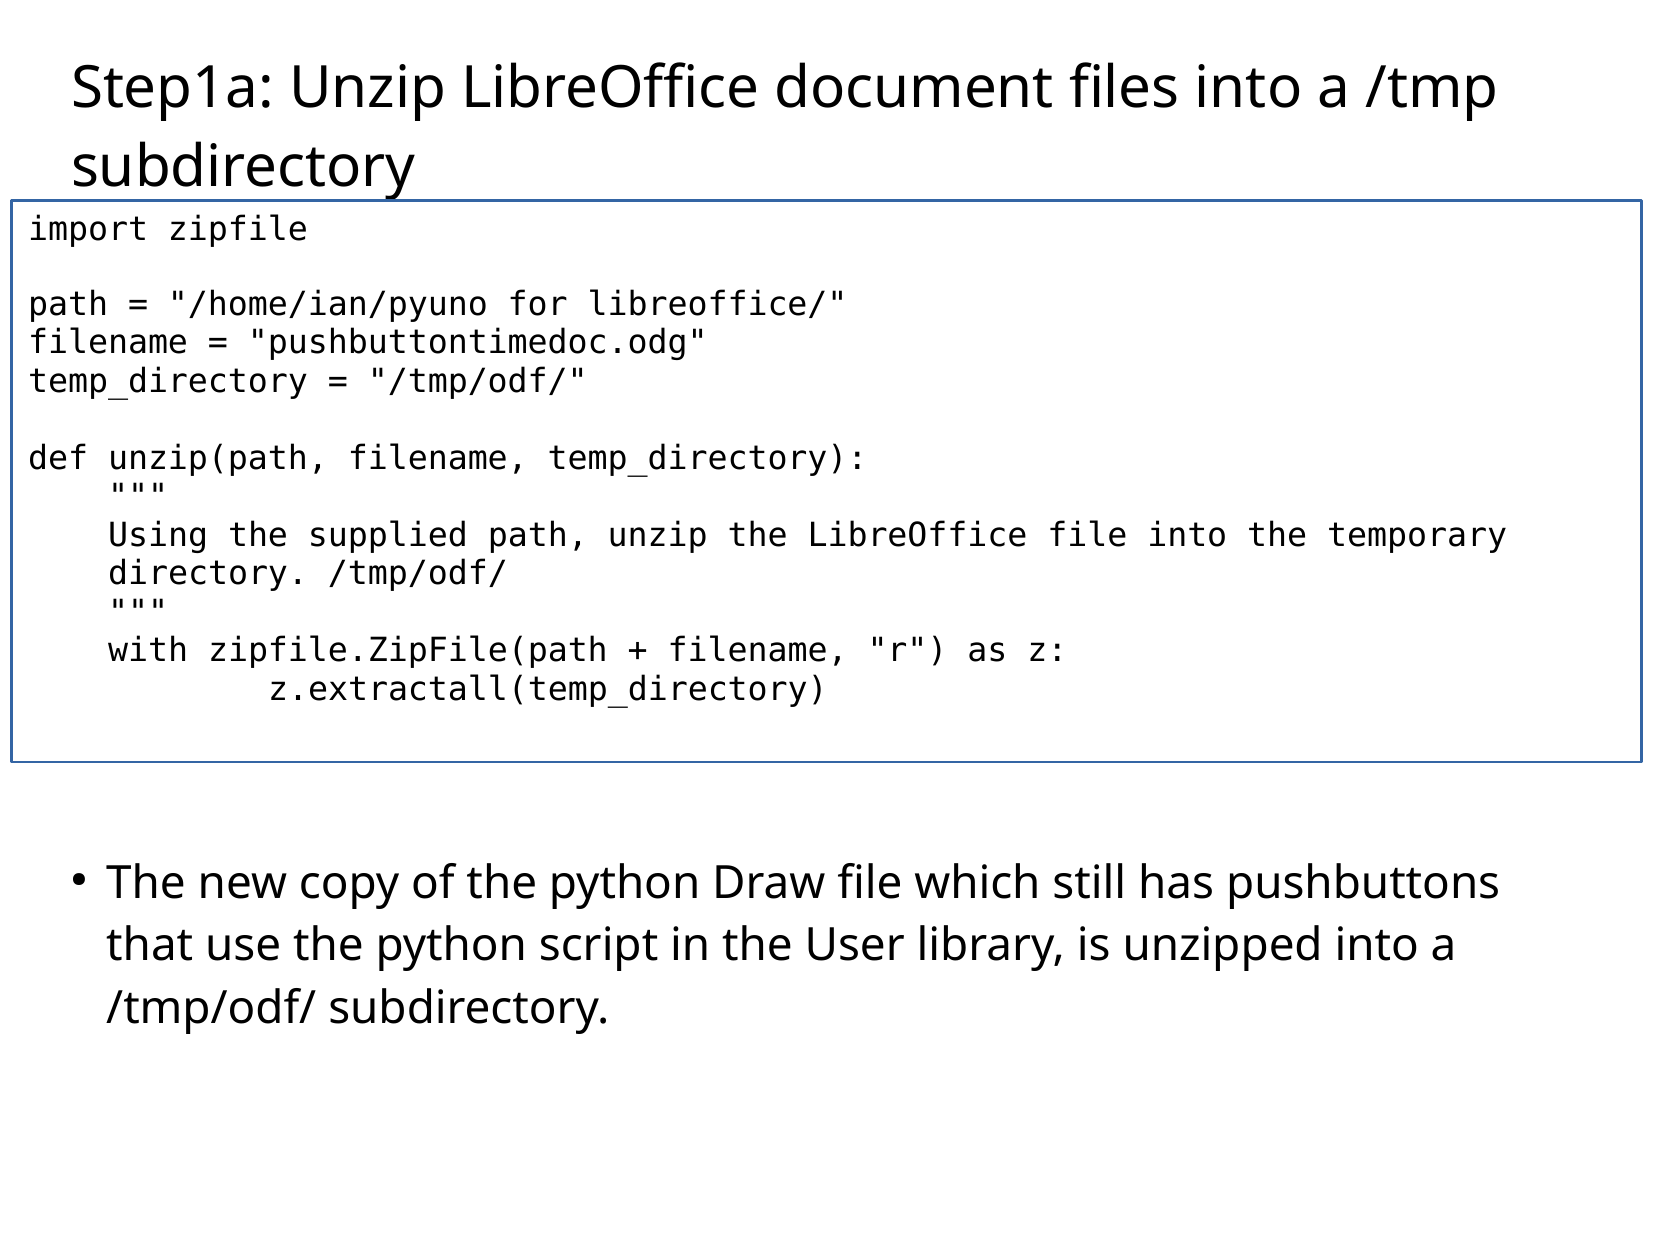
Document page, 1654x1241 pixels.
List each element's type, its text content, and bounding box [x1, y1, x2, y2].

text_box import zipfile path = "/home/ian/pyuno for libreoffice/" filename = "pushbuttontimedoc.odg" temp_directory = "/tmp/odf/" def unzip(path, filename, temp_directory): """ Using the supplied path, unzip the LibreOffice file into the temporary directory. /tmp/odf/ """ with zipfile.ZipFile(path + filename, "r") as z: z.extractall(temp_directory) [11, 200, 1642, 762]
title Step1a: Unzip LibreOffice document files into a /tmp subdirectory [70, 60, 1560, 189]
text_box The new copy of the python Draw file which still has pushbuttons that use the python script in the User library, is unzipped into a /tmp/odf/ subdirectory. [70, 791, 1559, 1158]
